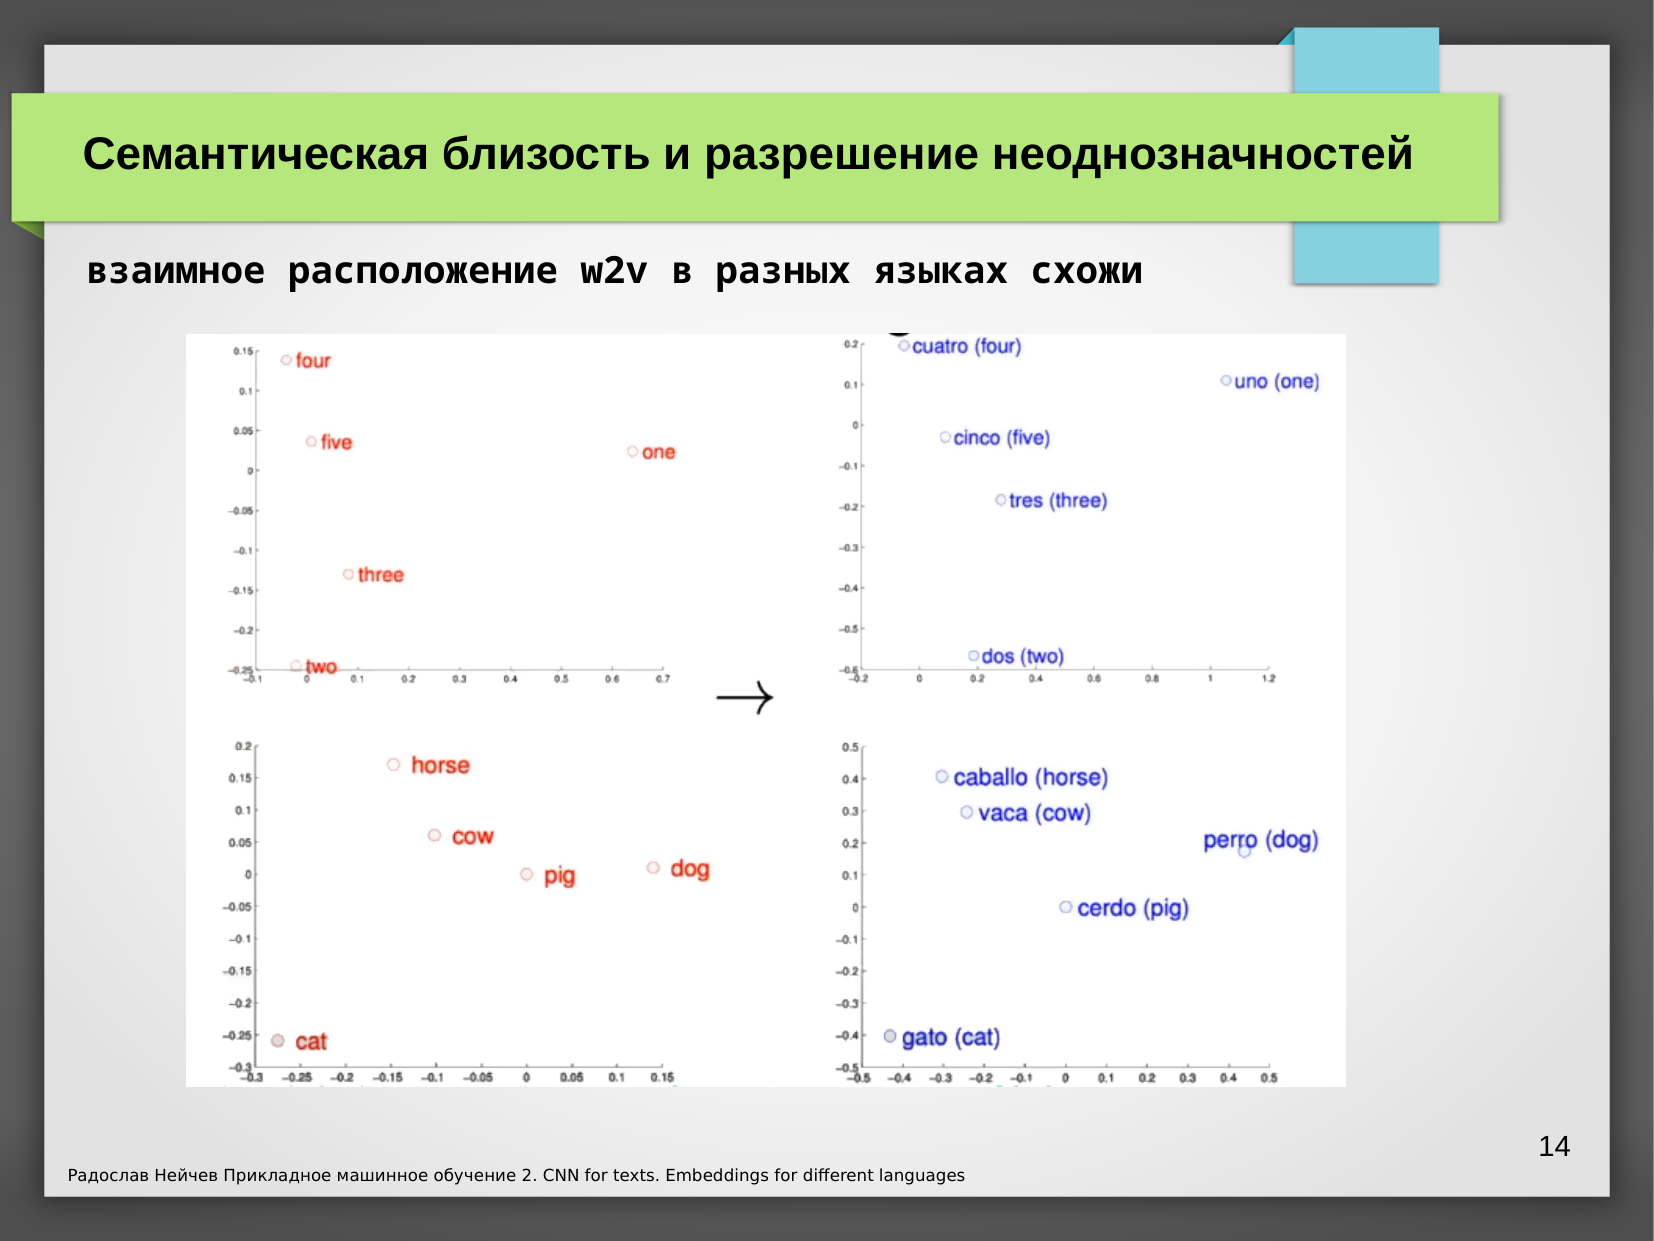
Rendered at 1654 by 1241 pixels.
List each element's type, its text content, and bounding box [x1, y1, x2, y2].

text_box Радослав Нейчев Прикладное машинное обучение 2. CNN for texts. Embeddings for different languages [52, 1158, 1205, 1193]
text_box взаимное расположение w2v в разных языках схожи [70, 236, 1229, 308]
picture [0, 0, 1654, 1241]
title Семантическая близость и разрешение неоднозначностей [82, 121, 1489, 187]
